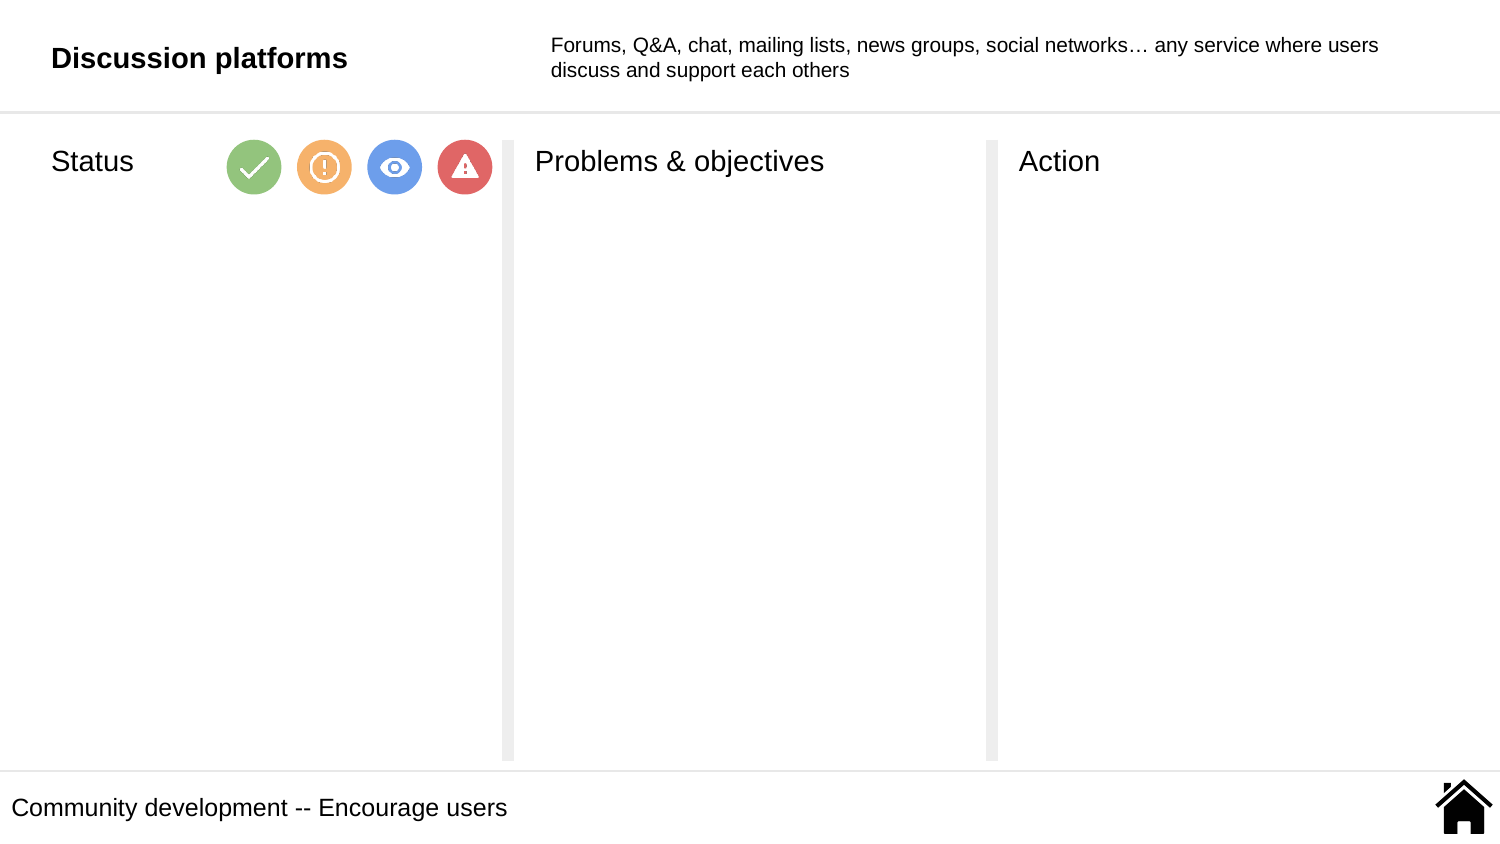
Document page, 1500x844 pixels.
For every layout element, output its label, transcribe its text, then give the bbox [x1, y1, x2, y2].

list Community development -- Encourage users [0, 769, 1430, 844]
picture [378, 152, 411, 184]
picture [306, 148, 343, 186]
list Forums, Q&A, chat, mailing lists, news groups, social networks… any service where users discuss and support each others [539, 15, 1461, 98]
picture [449, 149, 481, 182]
list Status [39, 131, 493, 769]
list Action [1007, 131, 1461, 770]
text_box [296, 139, 352, 195]
title Discussion platforms [39, 15, 524, 98]
text_box [226, 149, 233, 185]
list Problems & objectives [523, 131, 977, 769]
text_box [437, 139, 493, 195]
text_box [236, 188, 272, 195]
text_box [275, 149, 282, 185]
picture [1435, 779, 1493, 834]
text_box [236, 139, 272, 146]
text_box [367, 139, 423, 195]
picture [233, 146, 275, 188]
